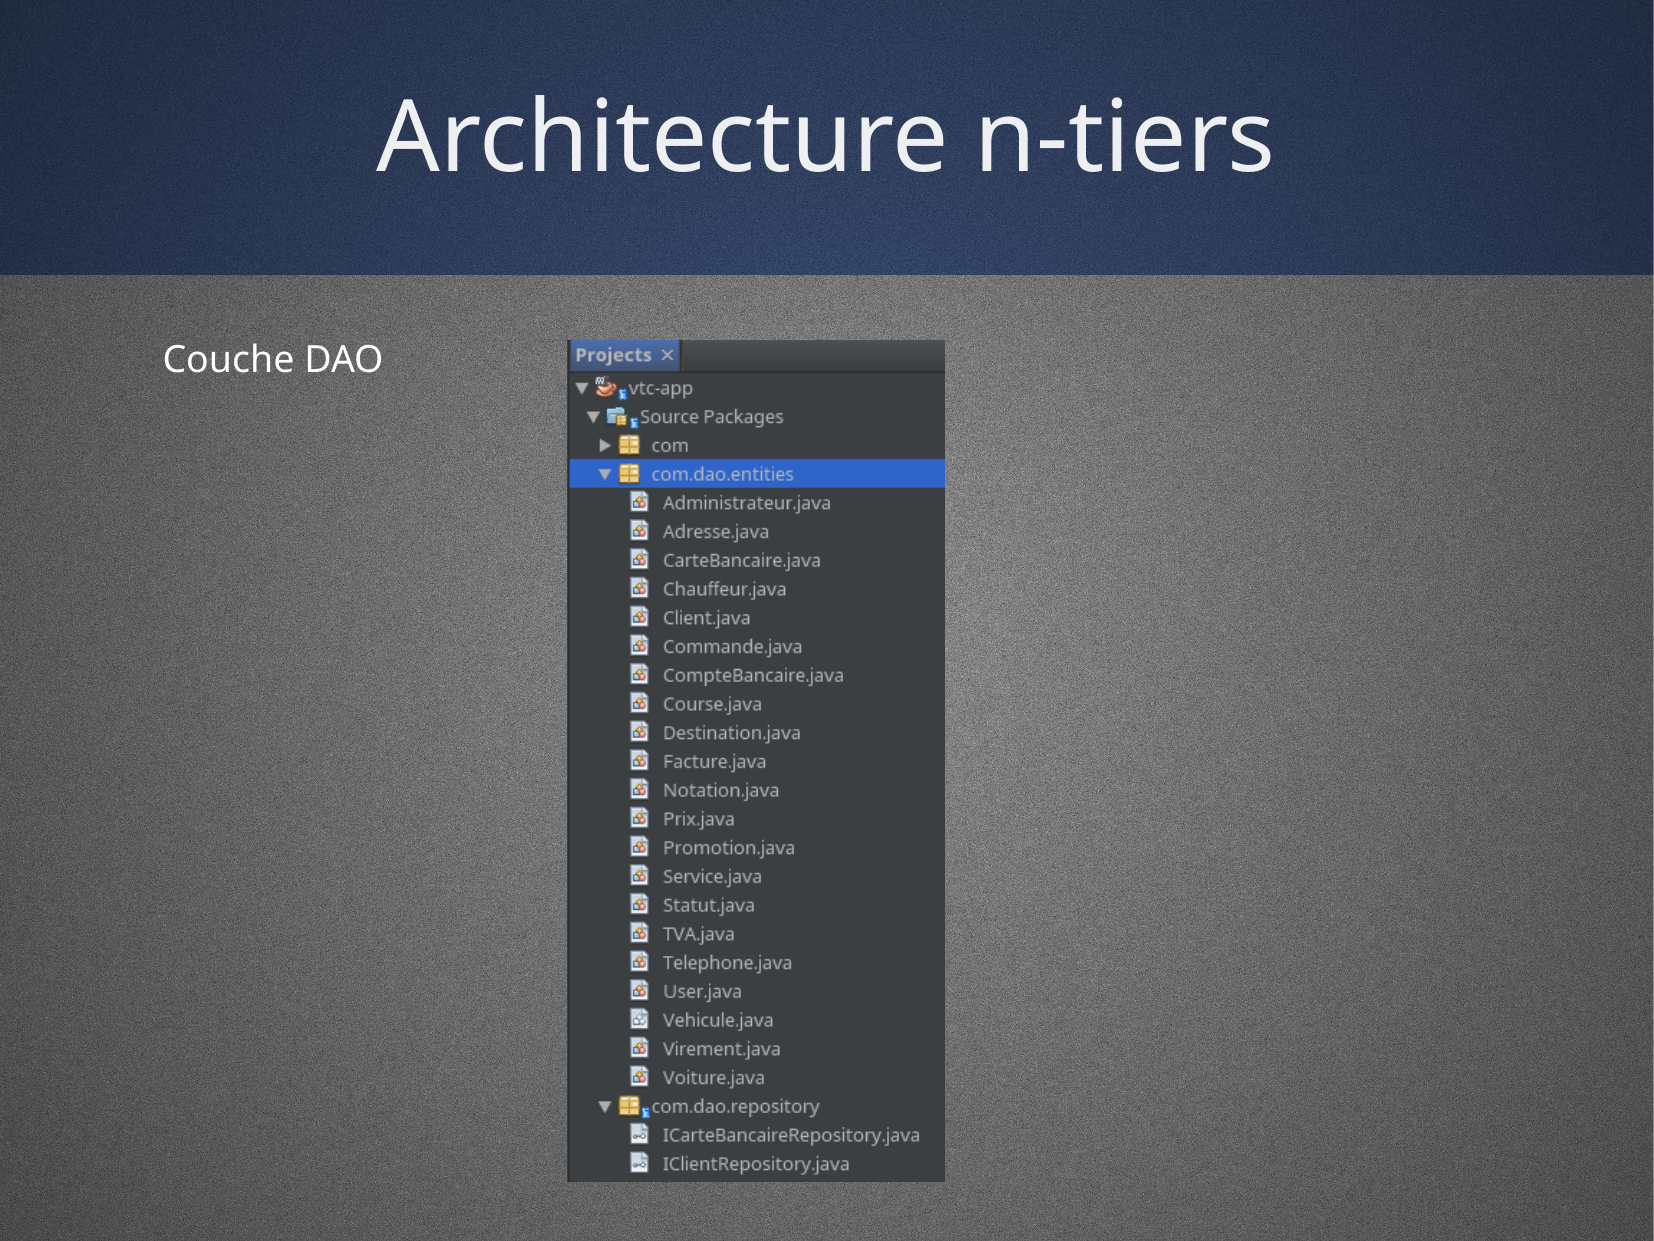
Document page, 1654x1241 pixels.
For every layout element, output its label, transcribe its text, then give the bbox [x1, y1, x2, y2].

title Architecture n-tiers [88, 29, 1565, 237]
text_box Couche DAO [147, 324, 680, 384]
picture [0, 0, 1654, 1241]
